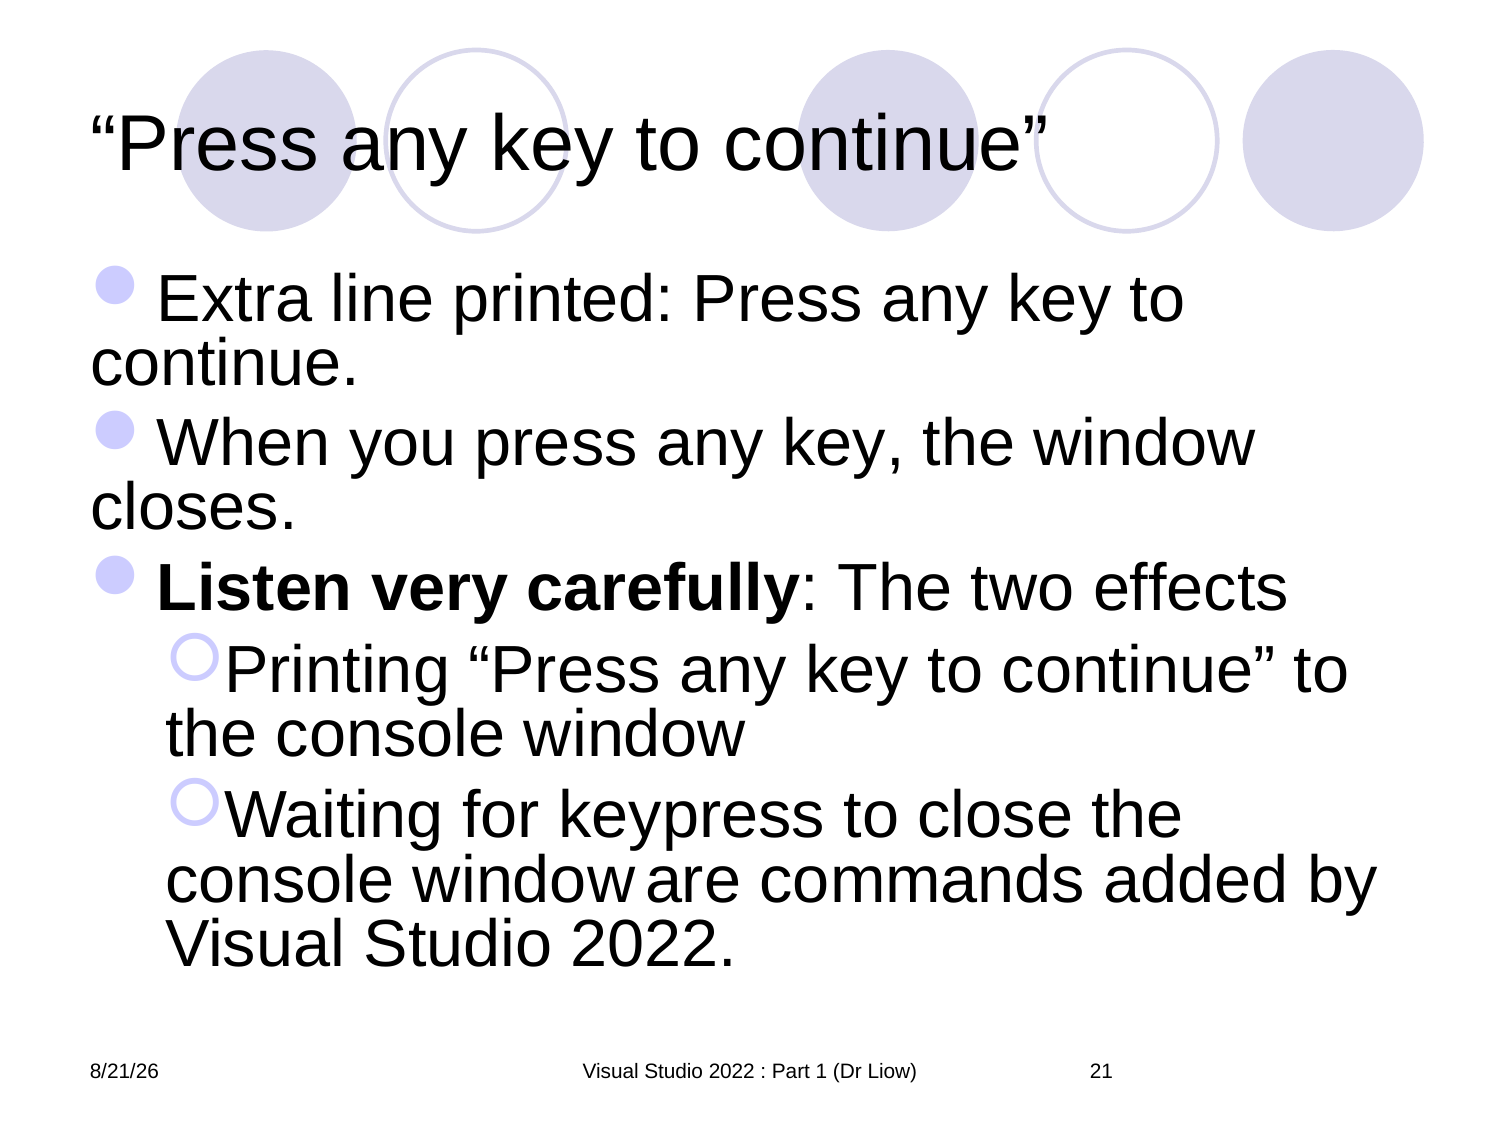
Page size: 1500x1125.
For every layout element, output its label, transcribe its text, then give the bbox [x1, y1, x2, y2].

title “Press any key to continue” [75, 45, 1426, 233]
text_box 1/11/22 [74, 1049, 426, 1101]
text_box Visual Studio 2022 : Part 1 (Dr Liow) [512, 1049, 988, 1101]
list Extra line printed: Press any key to continue. When you press any key, the window closes. Listen very carefully: The two effects Printing “Press any key to continue” to the console window Waiting for keypress to close the console window are commands added by Visual Studio 2022. [75, 262, 1426, 987]
text_box <number> [1074, 1049, 1426, 1101]
